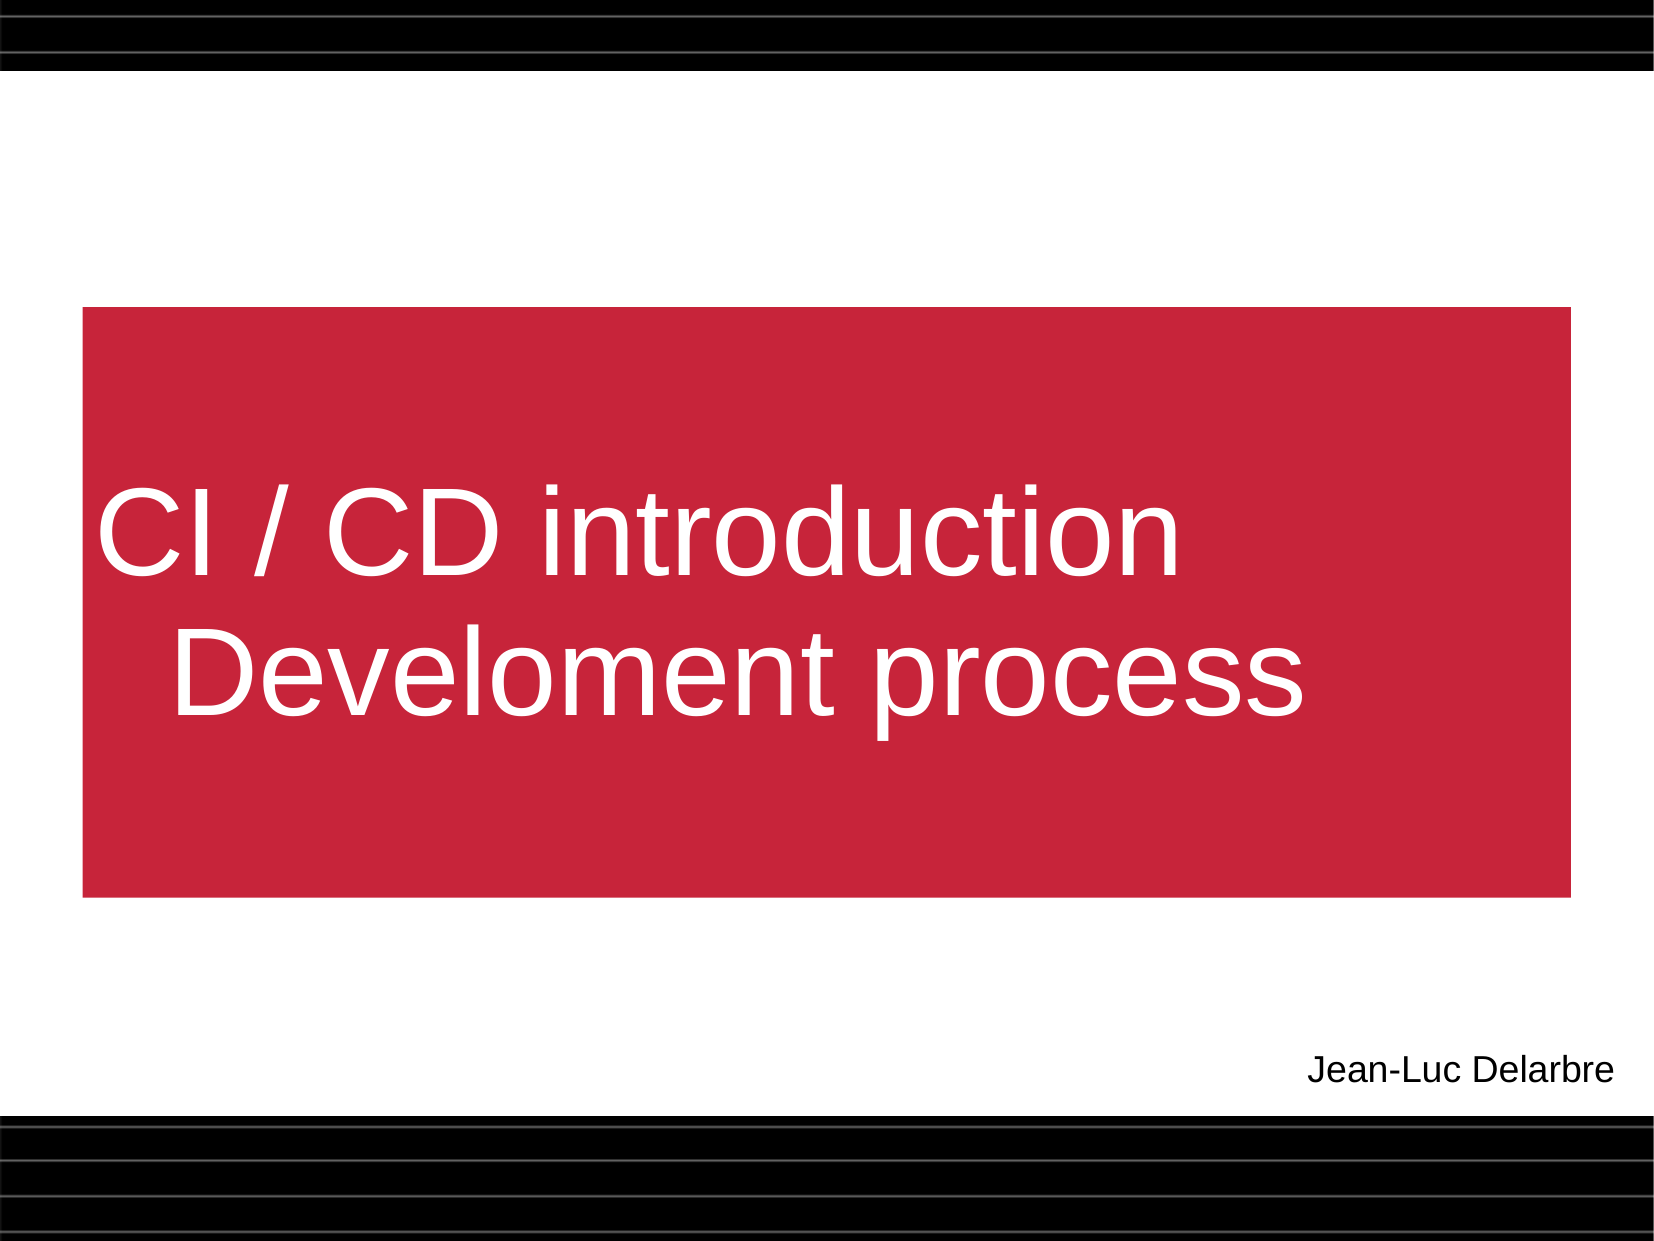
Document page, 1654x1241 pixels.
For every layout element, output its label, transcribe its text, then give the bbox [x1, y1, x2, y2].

text_box Jean-Luc Delarbre [1292, 1041, 1630, 1099]
title CI / CD introduction Develoment process [82, 307, 1571, 898]
picture [0, 0, 1654, 71]
picture [0, 1116, 1654, 1241]
